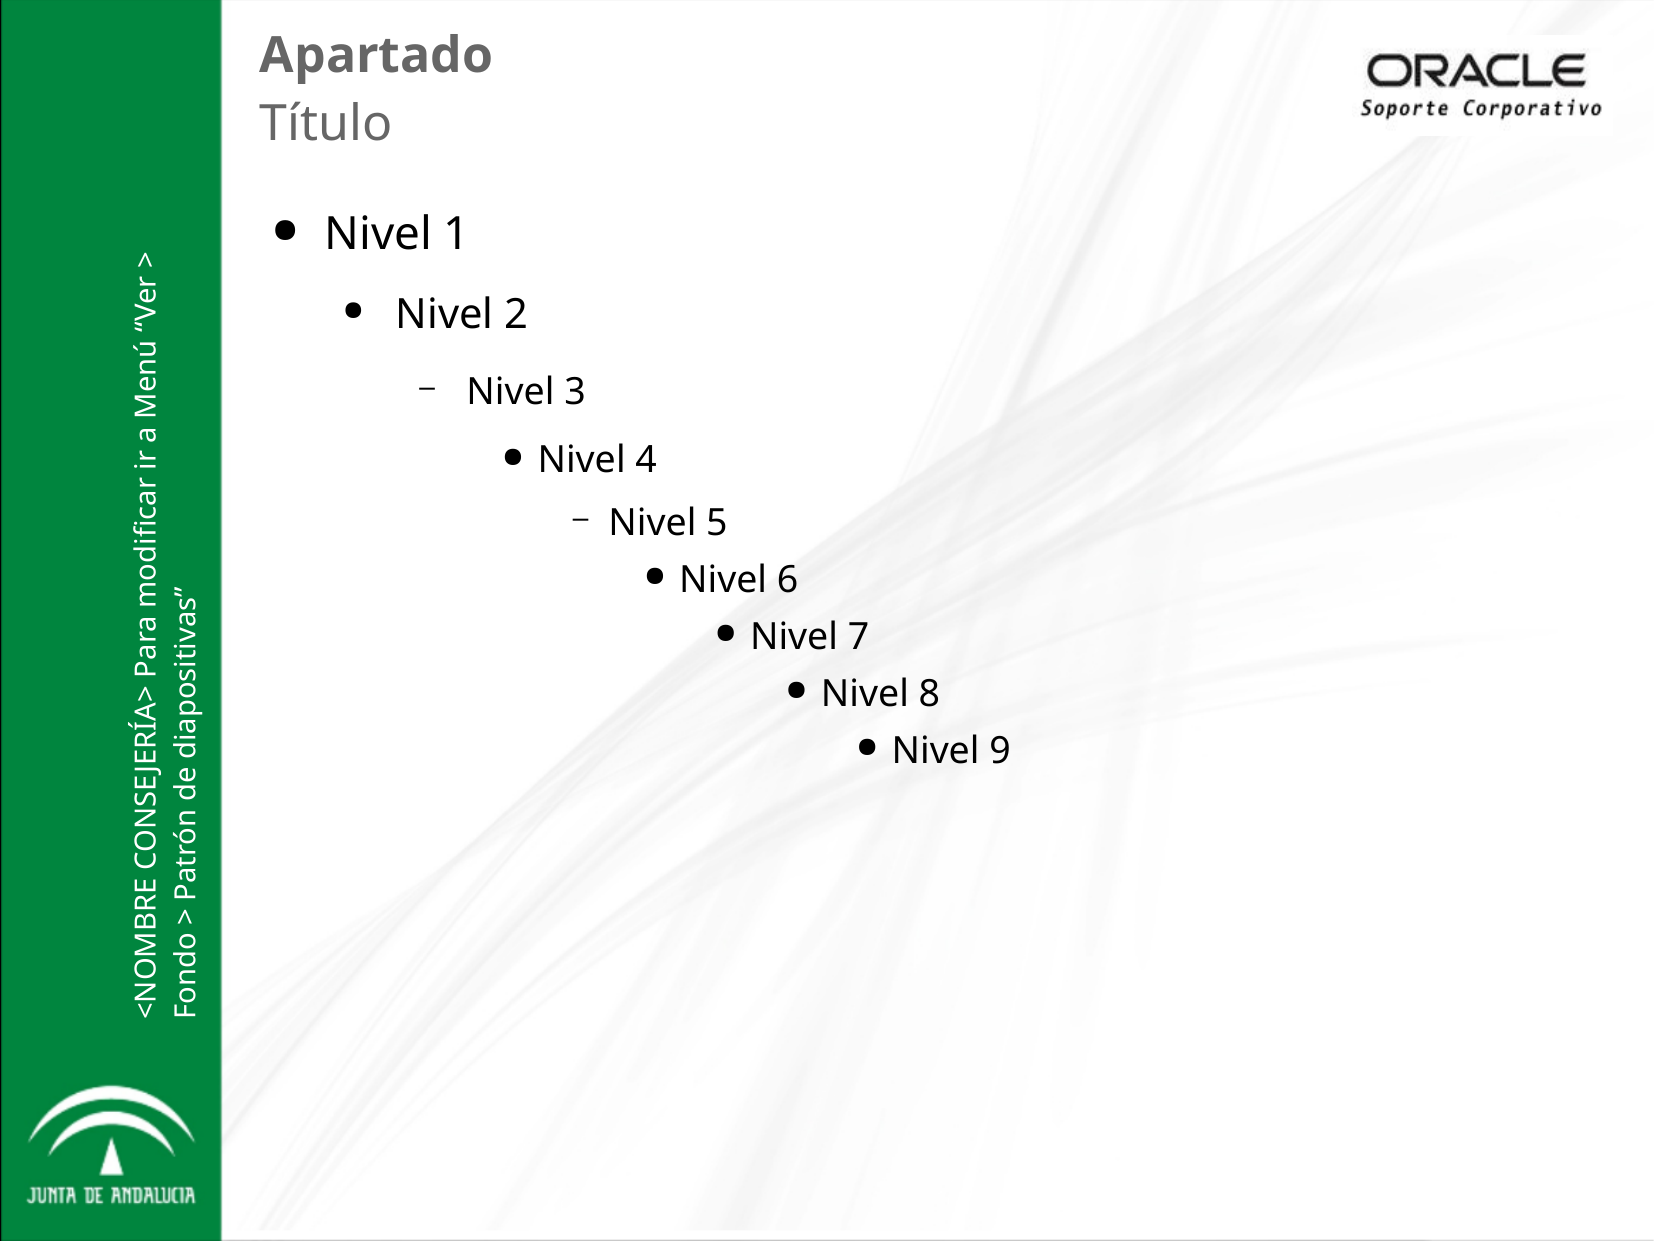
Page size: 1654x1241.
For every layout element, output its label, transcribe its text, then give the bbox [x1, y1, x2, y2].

title Apartado Título [259, 30, 1577, 143]
picture [0, 0, 1654, 1241]
list Nivel 1 Nivel 2 Nivel 3 Nivel 4 Nivel 5 Nivel 6 Nivel 7 Nivel 8 Nivel 9 [253, 200, 1571, 1146]
